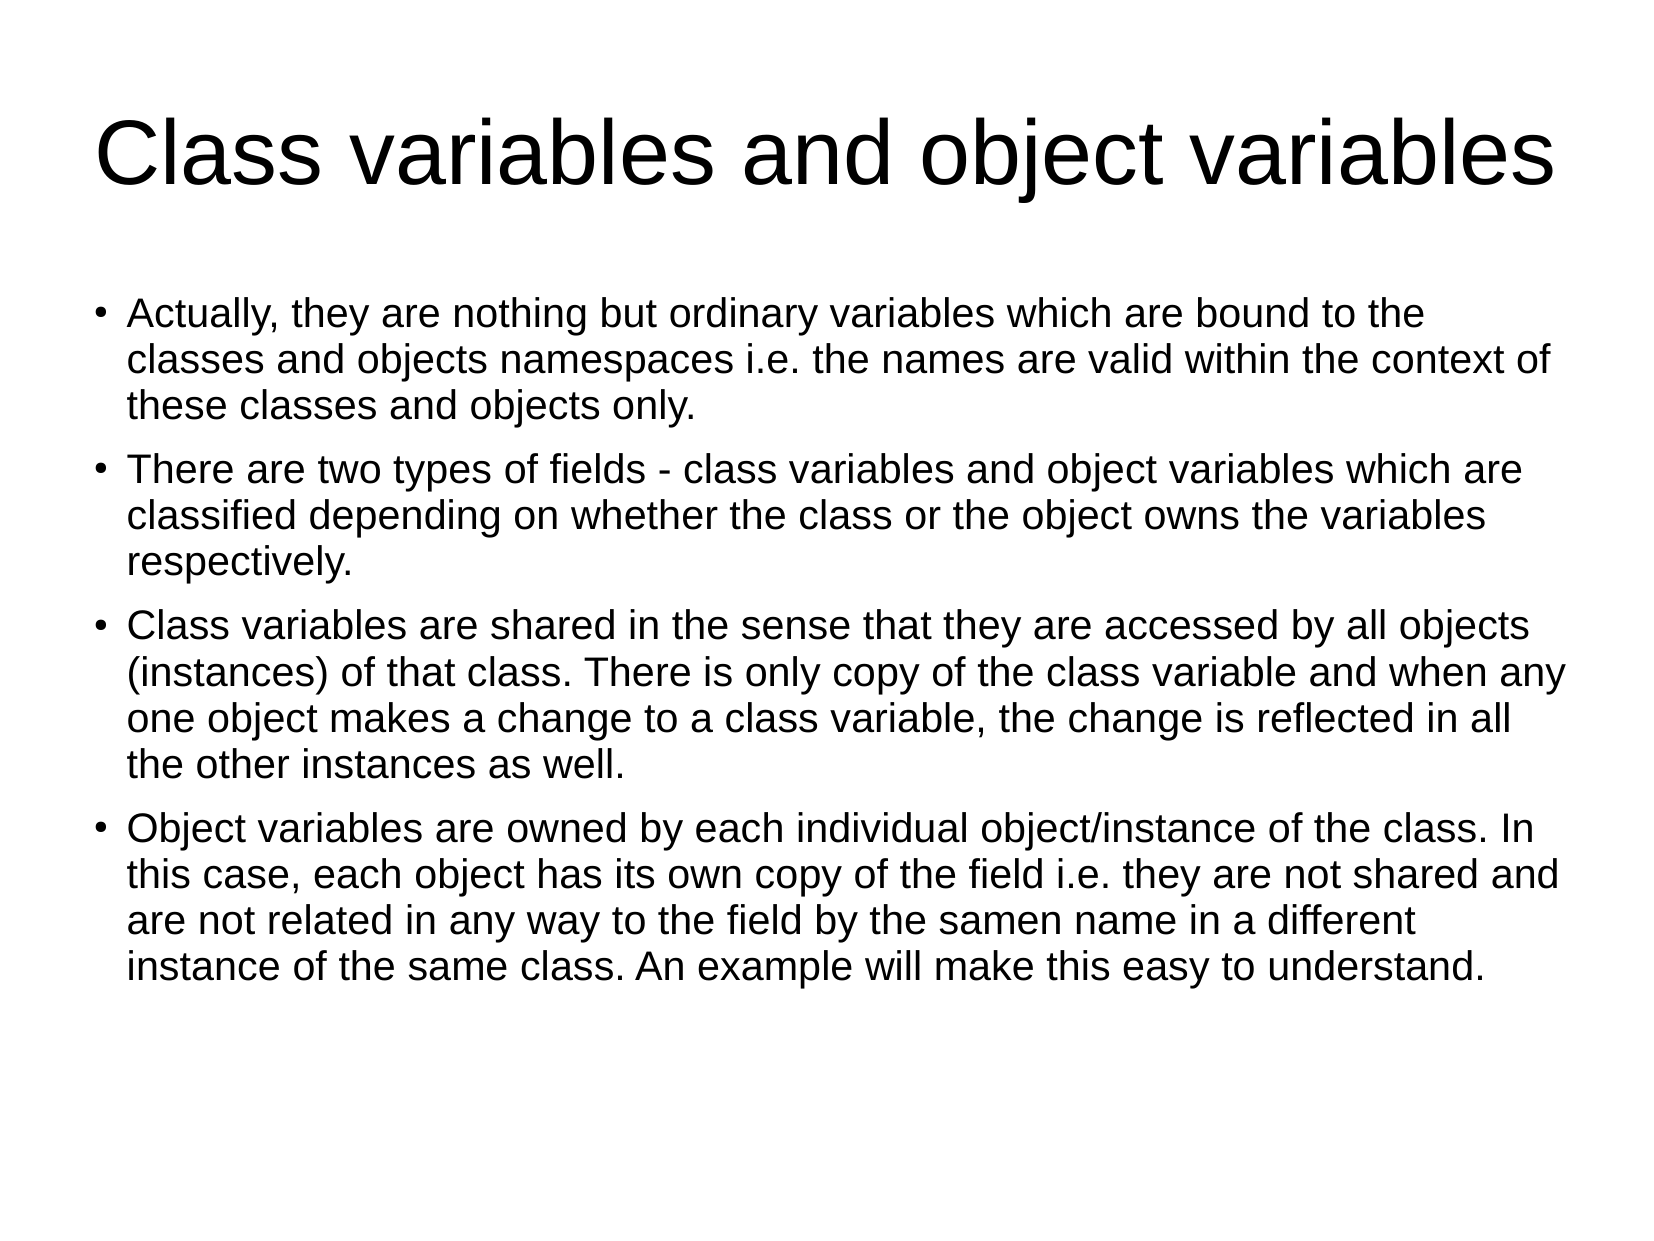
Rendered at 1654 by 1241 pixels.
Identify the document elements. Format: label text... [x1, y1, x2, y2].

title Class variables and object variables [82, 49, 1571, 257]
list Actually, they are nothing but ordinary variables which are bound to the classes and objects namespaces i.e. the names are valid within the context of these classes and objects only. There are two types of fields - class variables and object variables which are classified depending on whether the class or the object owns the variables respectively. Class variables are shared in the sense that they are accessed by all objects (instances) of that class. There is only copy of the class variable and when any one object makes a change to a class variable, the change is reflected in all the other instances as well. Object variables are owned by each individual object/instance of the class. In this case, each object has its own copy of the field i.e. they are not shared and are not related in any way to the field by the samen name in a different instance of the same class. An example will make this easy to understand. [82, 290, 1571, 1010]
